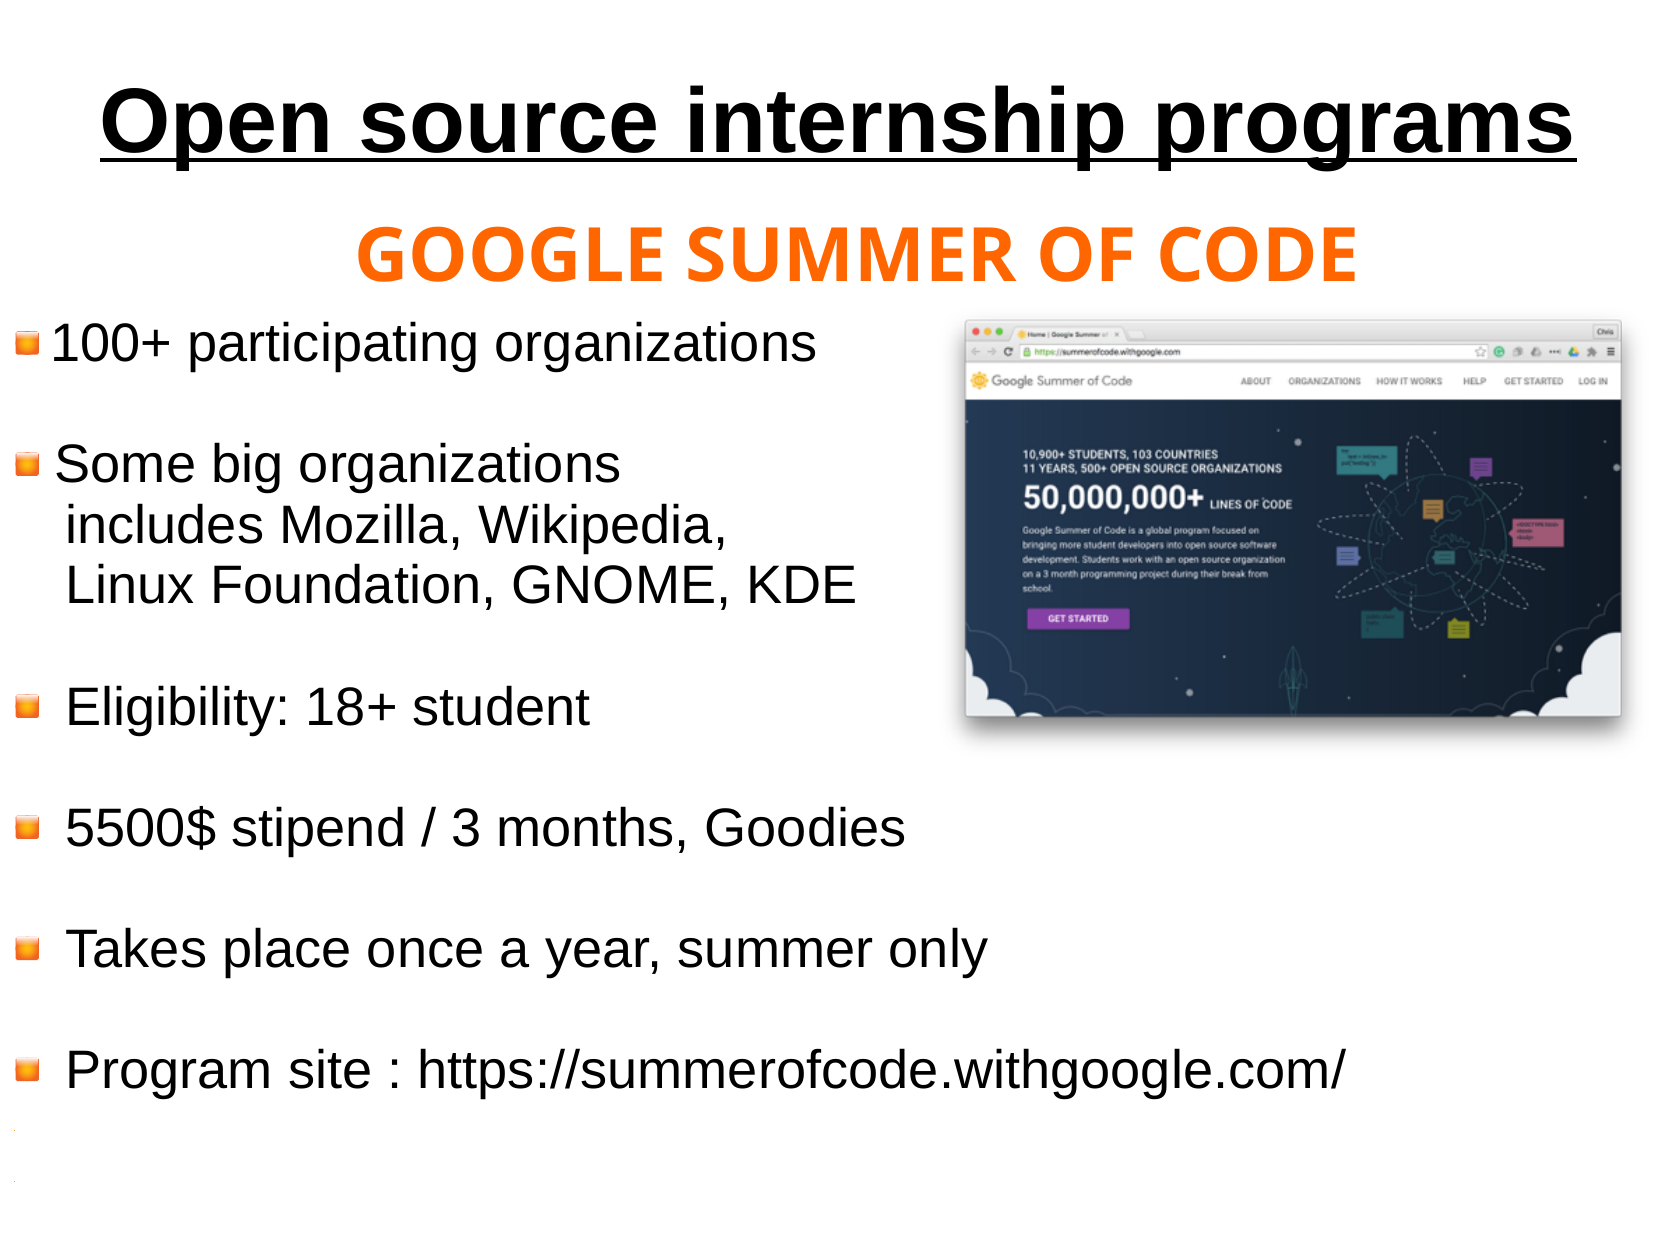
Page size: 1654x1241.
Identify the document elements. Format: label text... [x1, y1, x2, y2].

title Open source internship programs [94, 52, 1583, 189]
text_box 100+ participating organizations Some big organizations includes Mozilla, Wikipedia, Linux Foundation, GNOME, KDE Eligibility: 18+ student 5500$ stipend / 3 months, Goodies Takes place once a year, summer only Program site : https://summerofcode.withgoogle.com/ [0, 305, 1654, 1241]
list GOOGLE SUMMER OF CODE [0, 200, 1642, 305]
picture [933, 302, 1654, 763]
